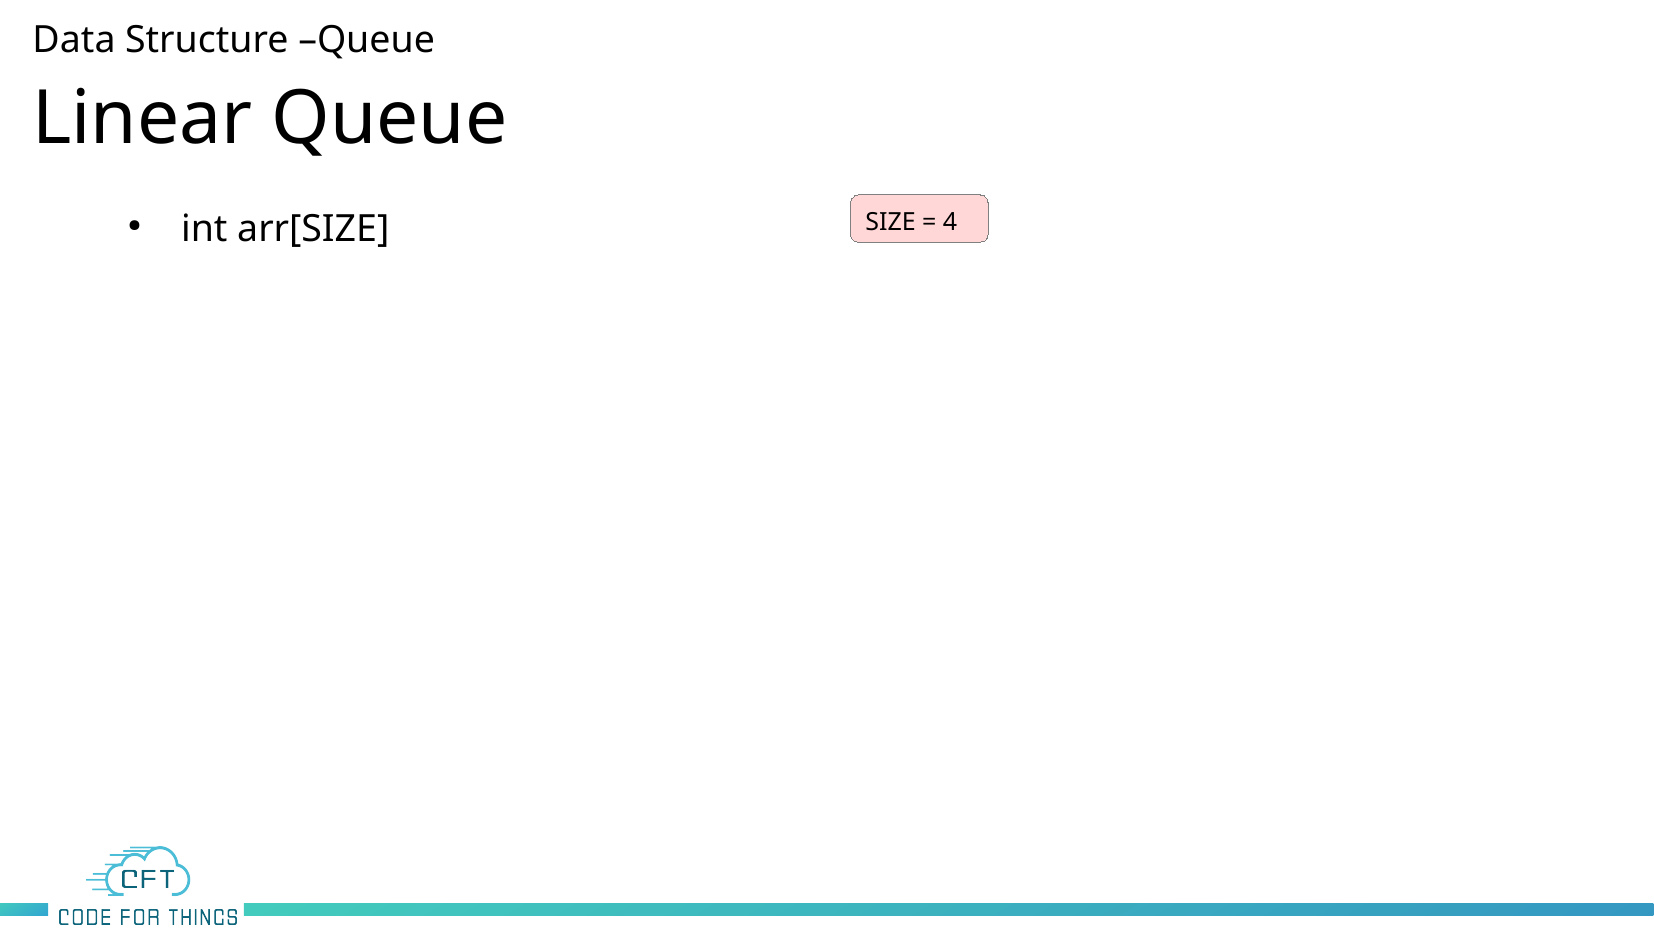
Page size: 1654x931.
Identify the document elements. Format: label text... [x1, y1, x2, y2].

text_box int arr[SIZE] [95, 194, 567, 253]
picture [59, 846, 237, 925]
title Data Structure –Queue Linear Queue [32, 12, 1184, 166]
text_box SIZE = 4 [850, 196, 990, 243]
